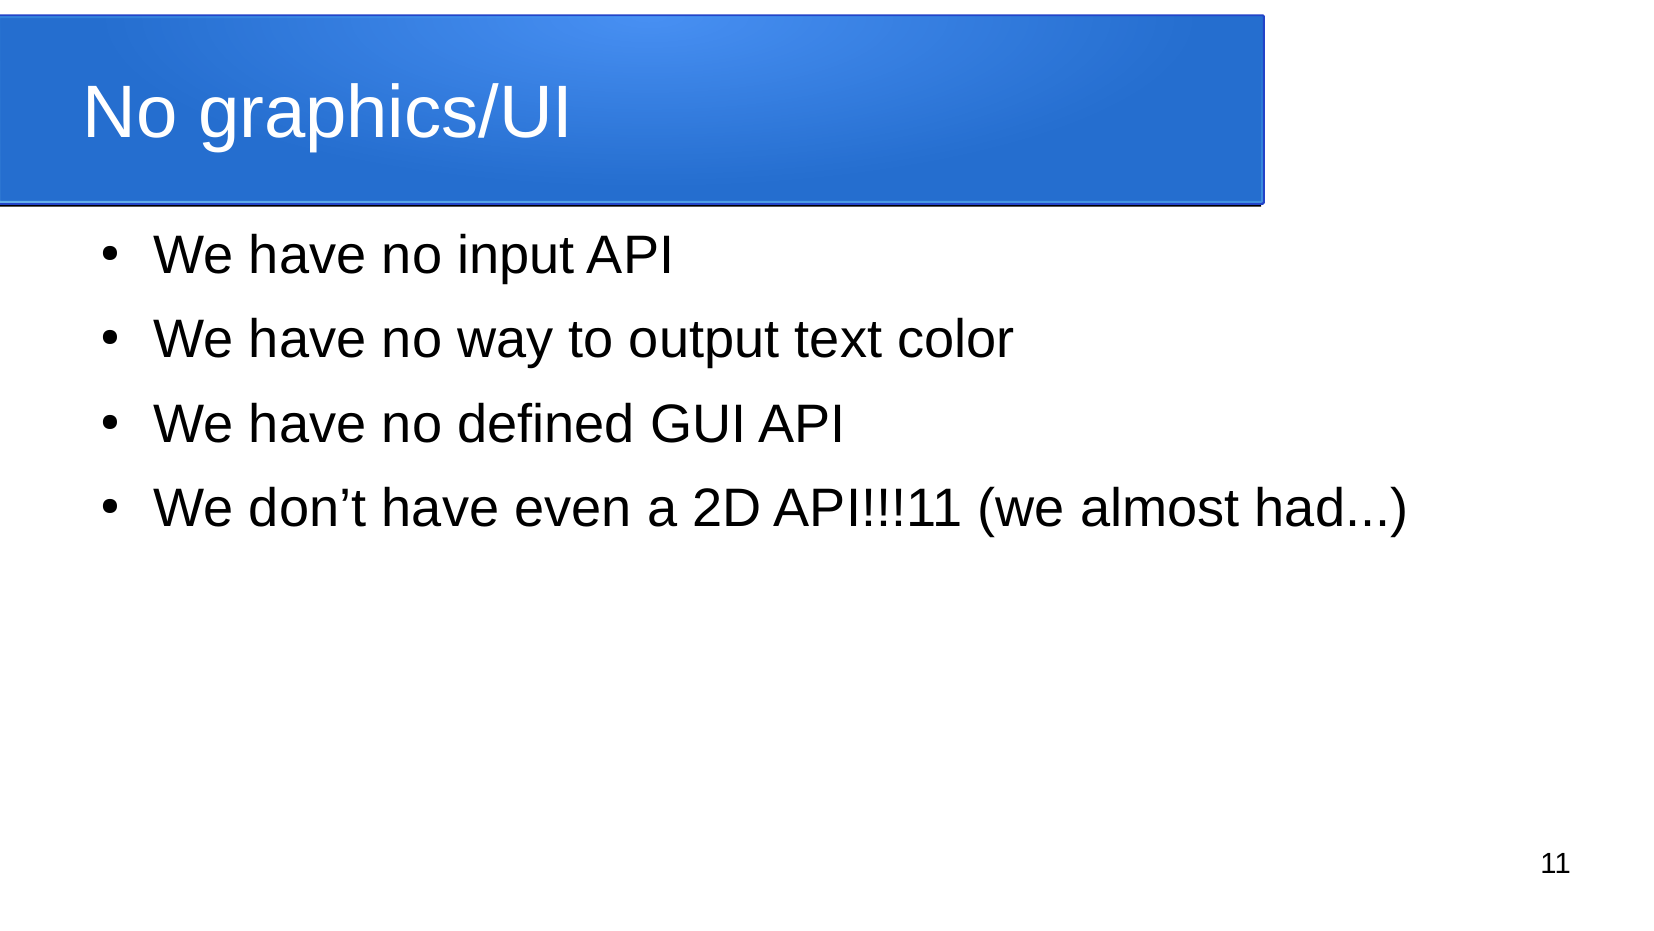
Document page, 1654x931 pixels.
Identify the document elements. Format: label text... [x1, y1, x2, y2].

title No graphics/UI [82, 35, 1235, 189]
list We have no input API We have no way to output text color We have no defined GUI API We don’t have even a 2D API!!!11 (we almost had...) [82, 224, 1571, 764]
